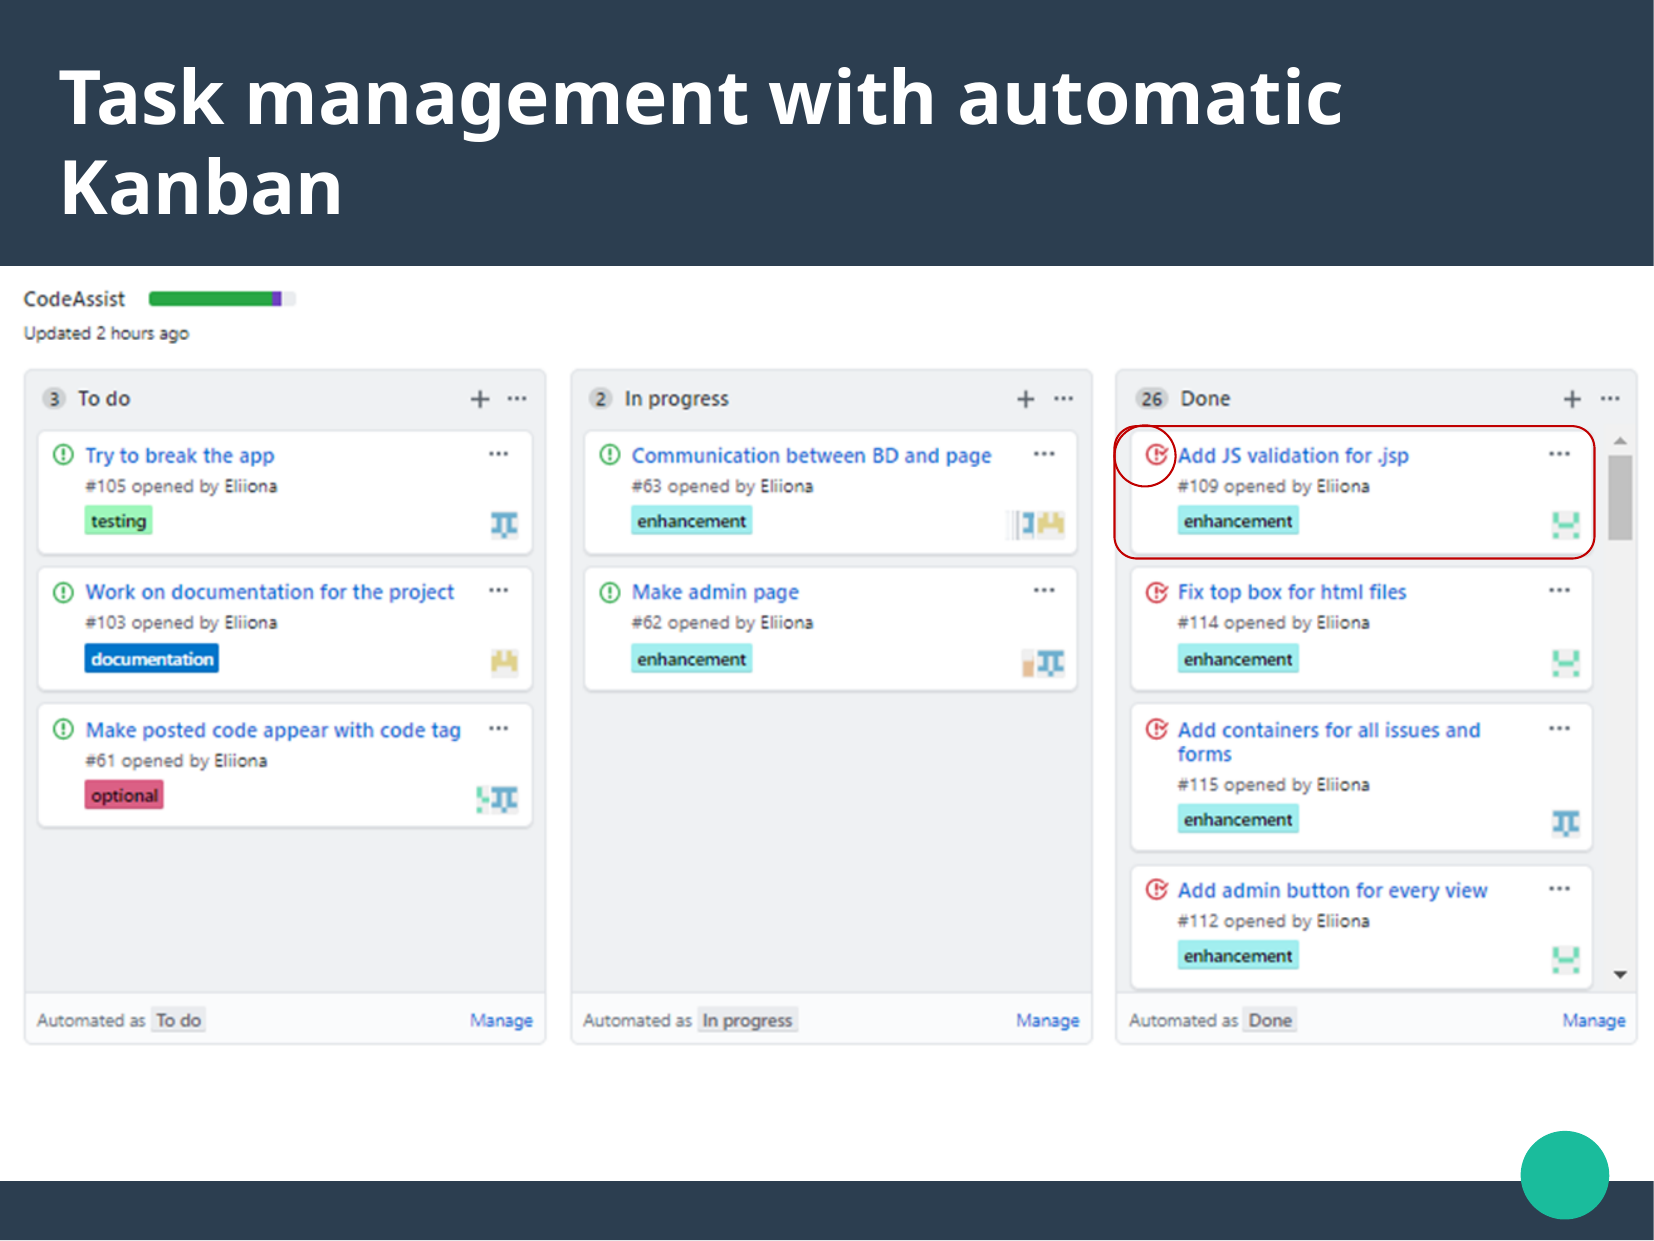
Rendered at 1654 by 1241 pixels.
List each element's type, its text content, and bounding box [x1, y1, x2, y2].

title Task management with automatic Kanban [59, 49, 1595, 207]
picture [0, 274, 1654, 1063]
